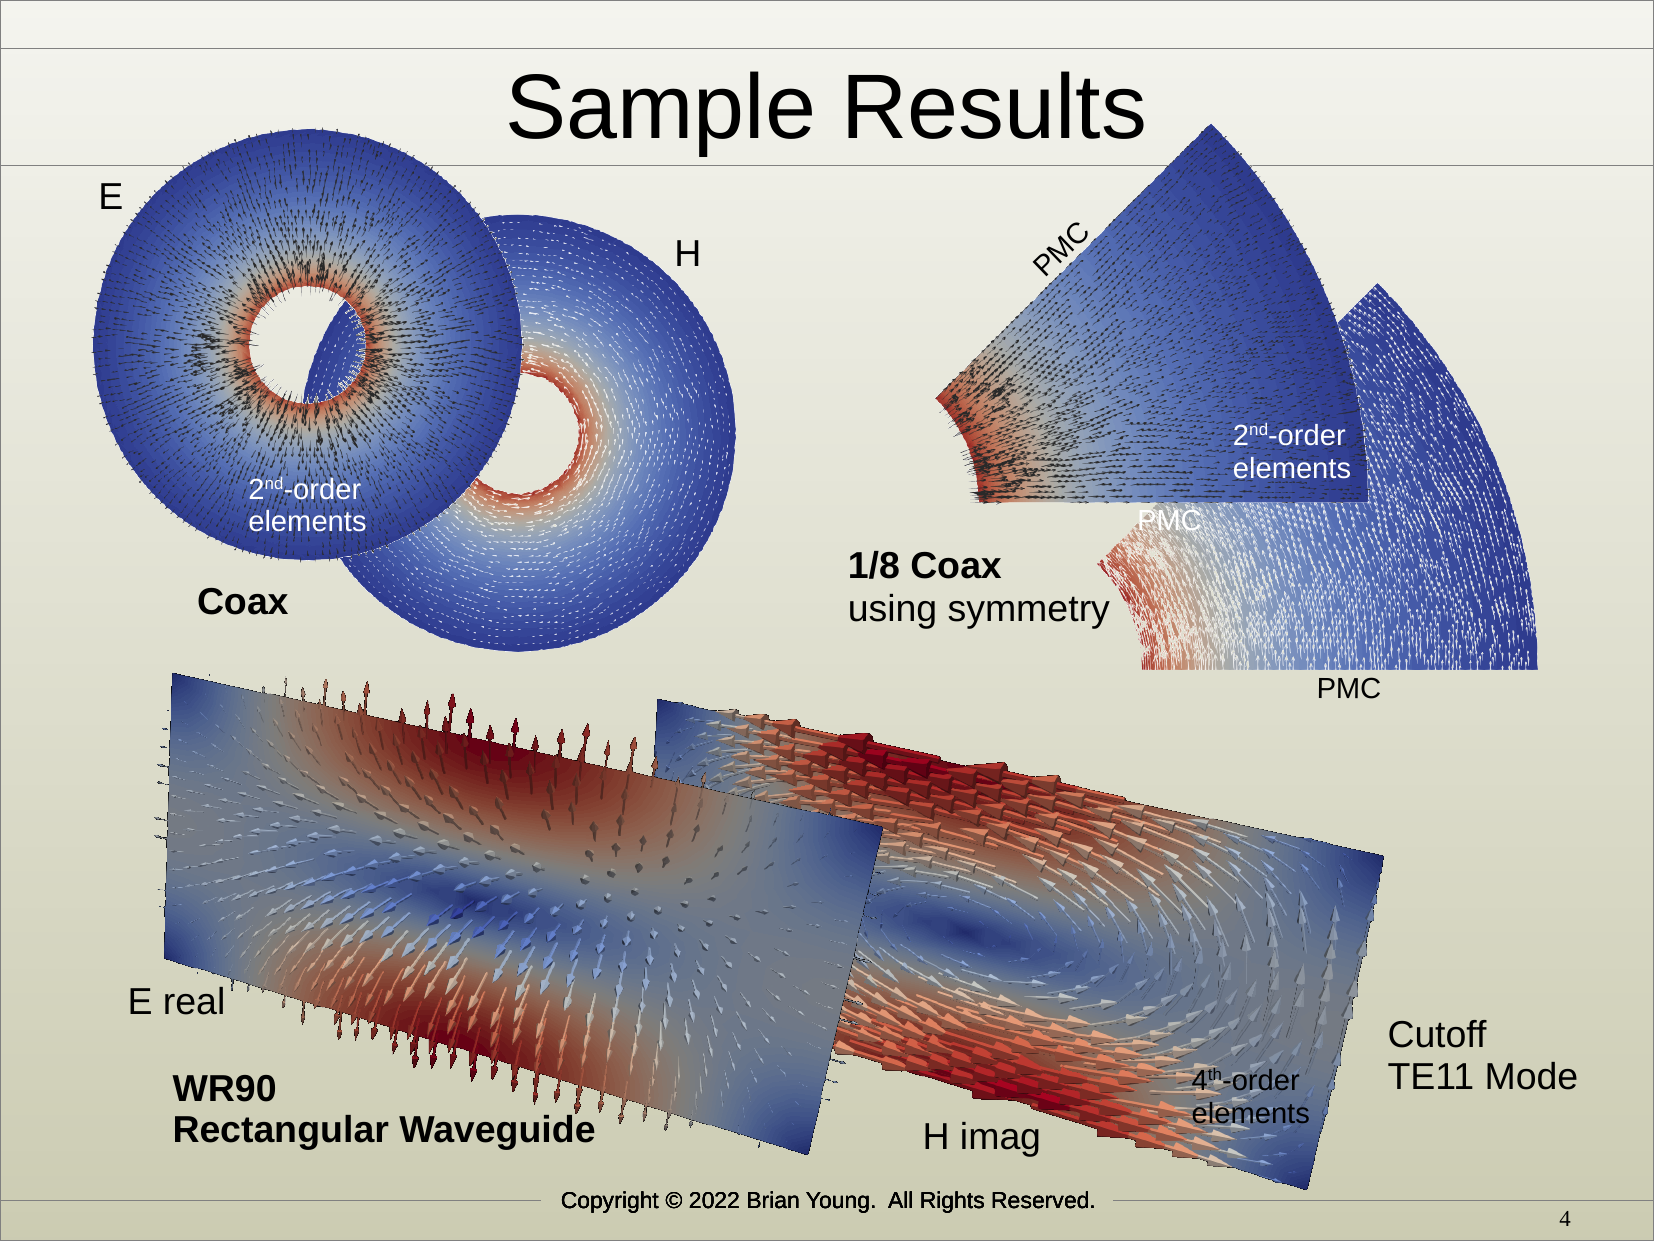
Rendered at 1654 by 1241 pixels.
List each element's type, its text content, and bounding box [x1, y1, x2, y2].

text_box WR90 Rectangular Waveguide [157, 1059, 668, 1159]
text_box Coax [182, 572, 363, 630]
text_box E [83, 167, 279, 225]
text_box PMC [1122, 496, 1273, 546]
text_box PMC [1301, 664, 1453, 714]
picture [83, 166, 1388, 1205]
text_box H [659, 224, 840, 282]
picture [927, 166, 1543, 675]
title Sample Results [82, 49, 1571, 166]
text_box PMC [1010, 166, 1152, 299]
text_box E real [112, 972, 308, 1030]
text_box 1/8 Coax using symmetry [833, 537, 1134, 637]
text_box 2nd-order elements [1218, 411, 1367, 493]
text_box 2nd-order elements [233, 465, 382, 547]
text_box 4th-order elements [1176, 1056, 1326, 1138]
text_box Cutoff TE11 Mode [1372, 1005, 1628, 1105]
text_box H imag [907, 1107, 1103, 1165]
